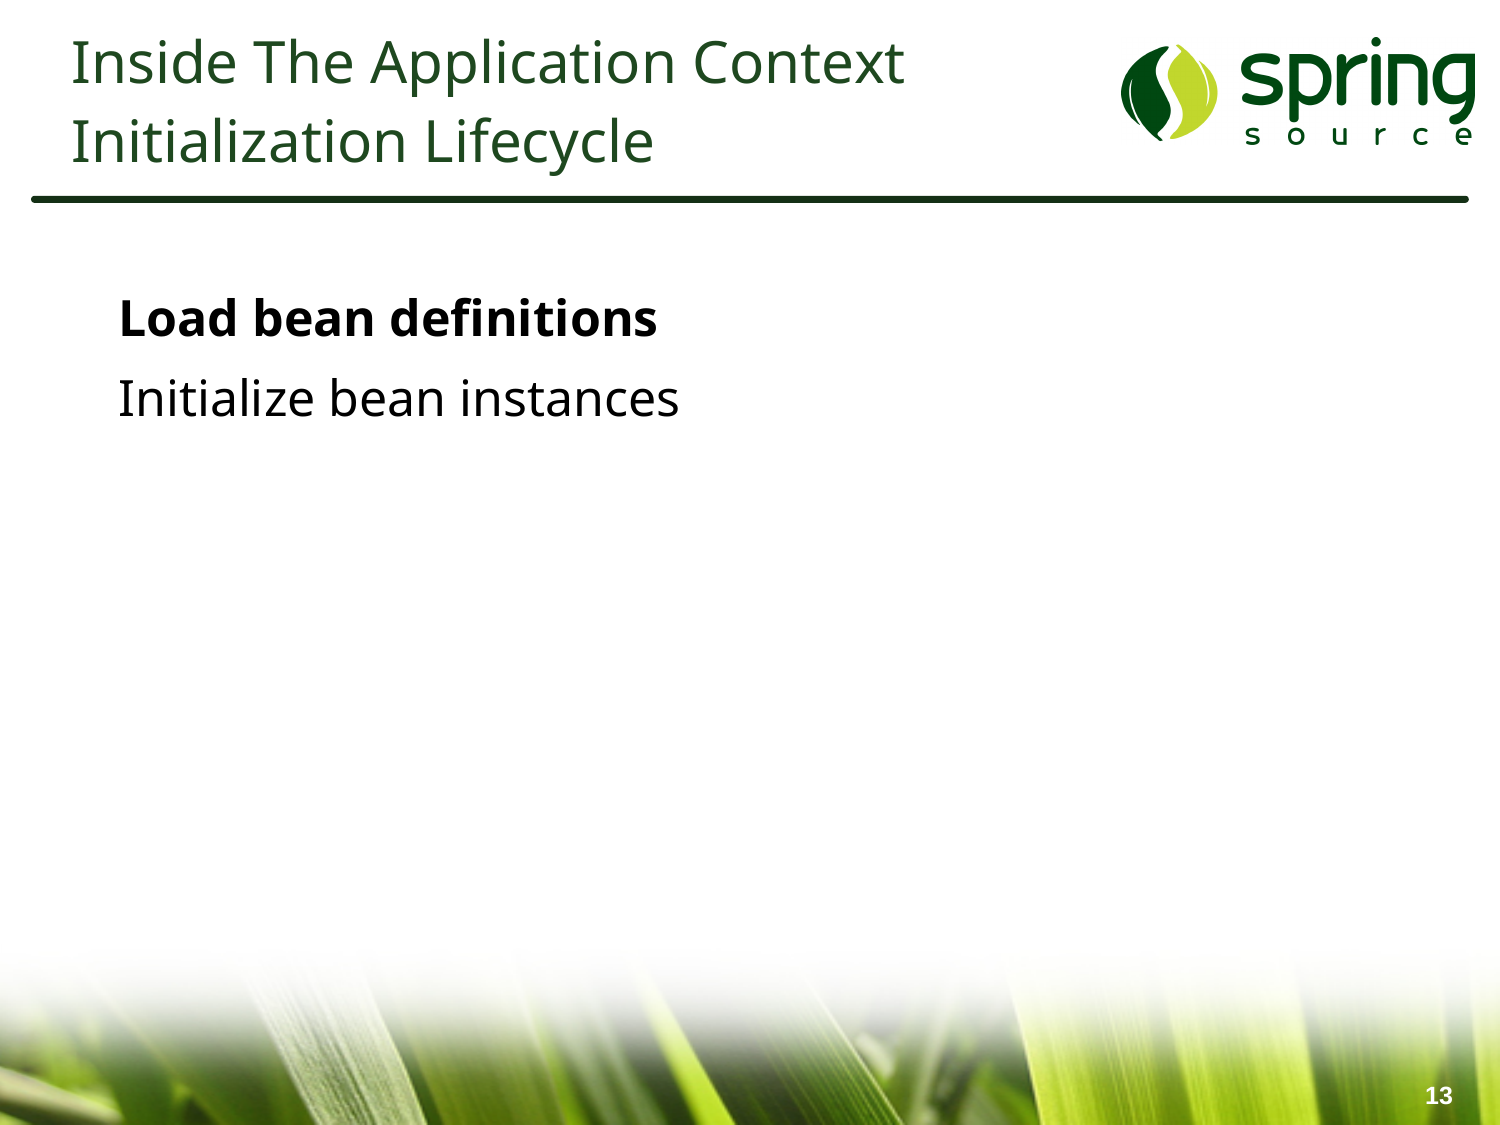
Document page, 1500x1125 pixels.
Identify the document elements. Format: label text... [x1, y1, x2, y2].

picture [1121, 37, 1475, 145]
list Load bean definitions Initialize bean instances [103, 275, 1394, 938]
title Inside The Application Context Initialization Lifecycle [56, 13, 1089, 176]
picture [0, 944, 1500, 1125]
